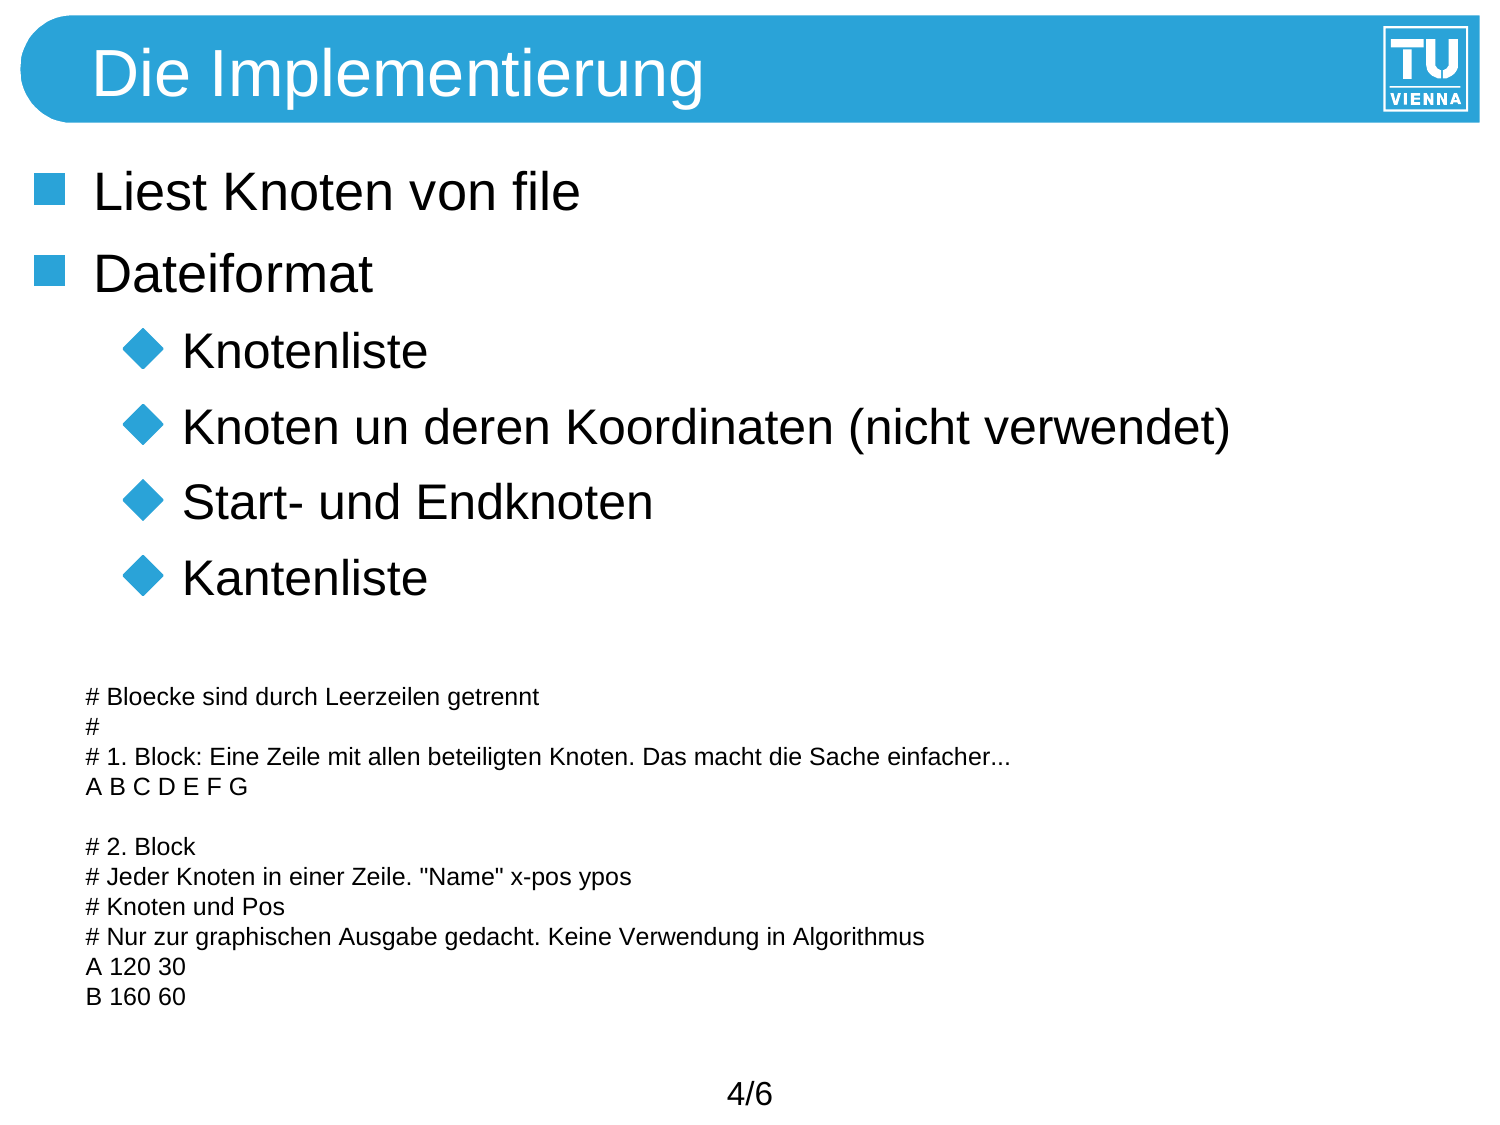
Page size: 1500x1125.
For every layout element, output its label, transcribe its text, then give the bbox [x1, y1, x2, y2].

title Die Implementierung [76, 0, 1350, 148]
list Liest Knoten von file Dateiformat Knotenliste Knoten un deren Koordinaten (nicht verwendet) Start- und Endknoten Kantenliste [19, 148, 1481, 1052]
text_box # Bloecke sind durch Leerzeilen getrennt # # 1. Block: Eine Zeile mit allen beteiligten Knoten. Das macht die Sache einfacher... A B C D E F G # 2. Block # Jeder Knoten in einer Zeile. "Name" x-pos ypos # Knoten und Pos # Nur zur graphischen Ausgabe gedacht. Keine Verwendung in Algorithmus A 120 30 B 160 60 [70, 673, 1453, 1018]
